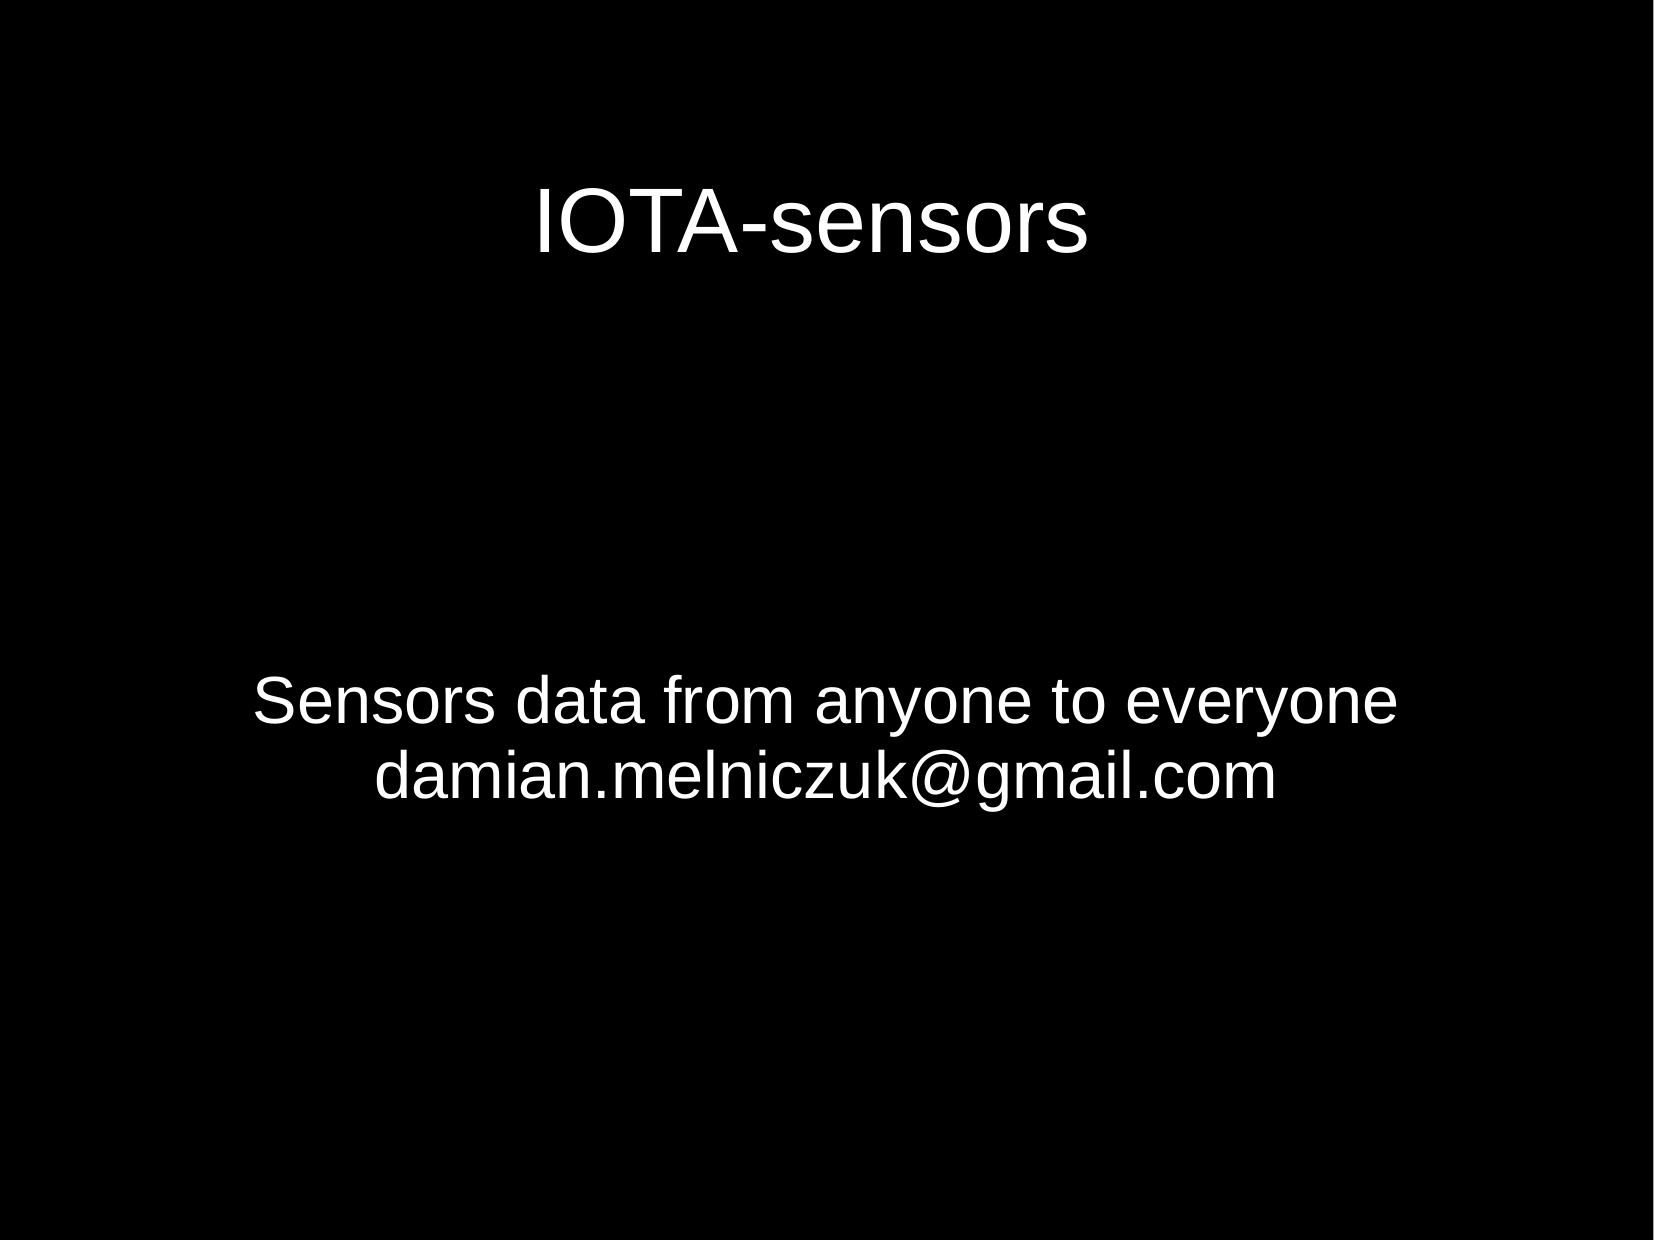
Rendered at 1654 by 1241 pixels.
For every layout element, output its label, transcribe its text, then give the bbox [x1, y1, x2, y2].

title IOTA-sensors [118, 117, 1506, 325]
subtitle Sensors data from anyone to everyone damian.melniczuk@gmail.com [177, 383, 1477, 1093]
